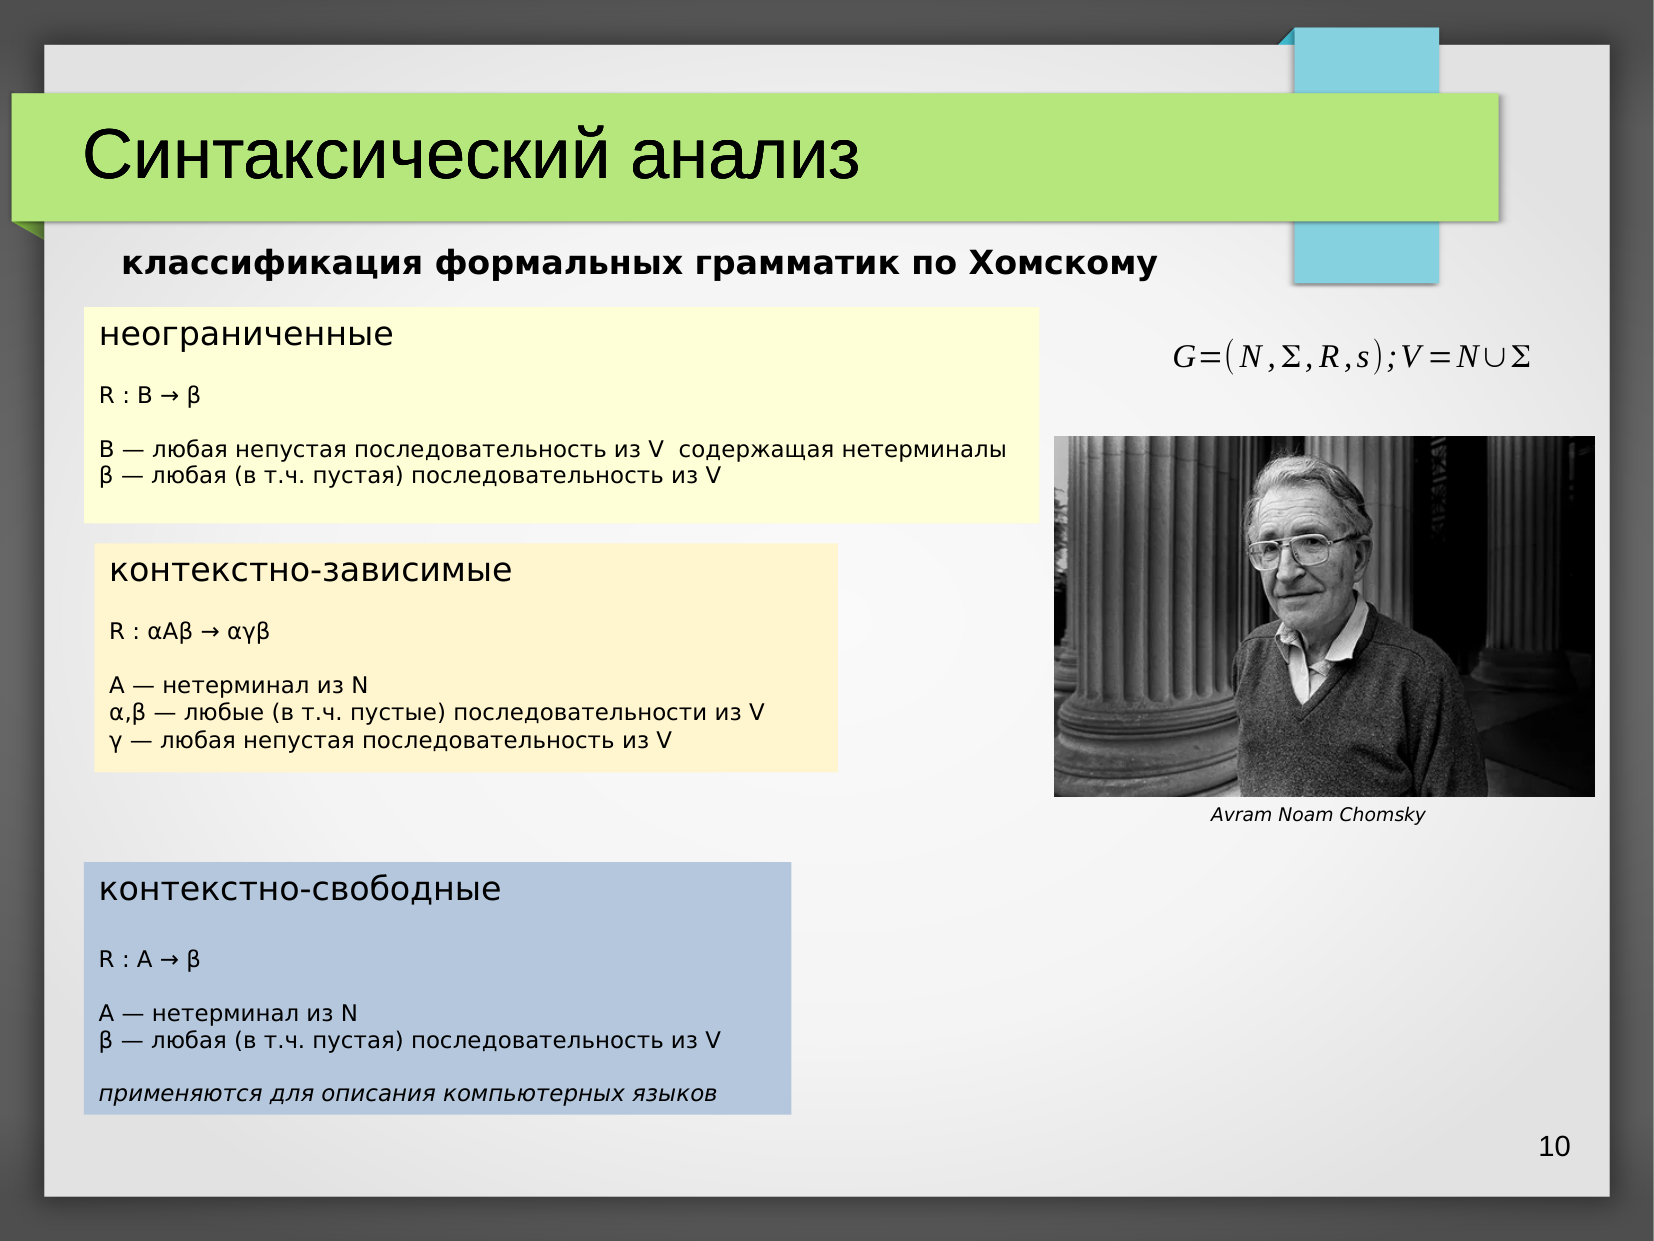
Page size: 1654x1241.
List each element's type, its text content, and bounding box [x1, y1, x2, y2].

text_box Avram Noam Chomsky [1196, 797, 1468, 845]
text_box неограниченные R : B → β B — любая непустая последовательность из V содержащая нетерминалы β — любая (в т.ч. пустая) последовательность из V [84, 307, 1040, 524]
text_box контекстно-свободные R : A → β A — нетерминал из N β — любая (в т.ч. пустая) последовательность из V применяются для описания компьютерных языков [83, 862, 792, 1115]
chart [1166, 337, 1537, 378]
title Синтаксический анализ [82, 114, 993, 194]
picture [0, 0, 1654, 1241]
text_box классификация формальных грамматик по Хомскому [106, 236, 1229, 290]
text_box контекстно-зависимые R : αAβ → αγβ A — нетерминал из N α,β — любые (в т.ч. пустые) последовательности из V γ — любая непустая последовательность из V [94, 543, 838, 773]
